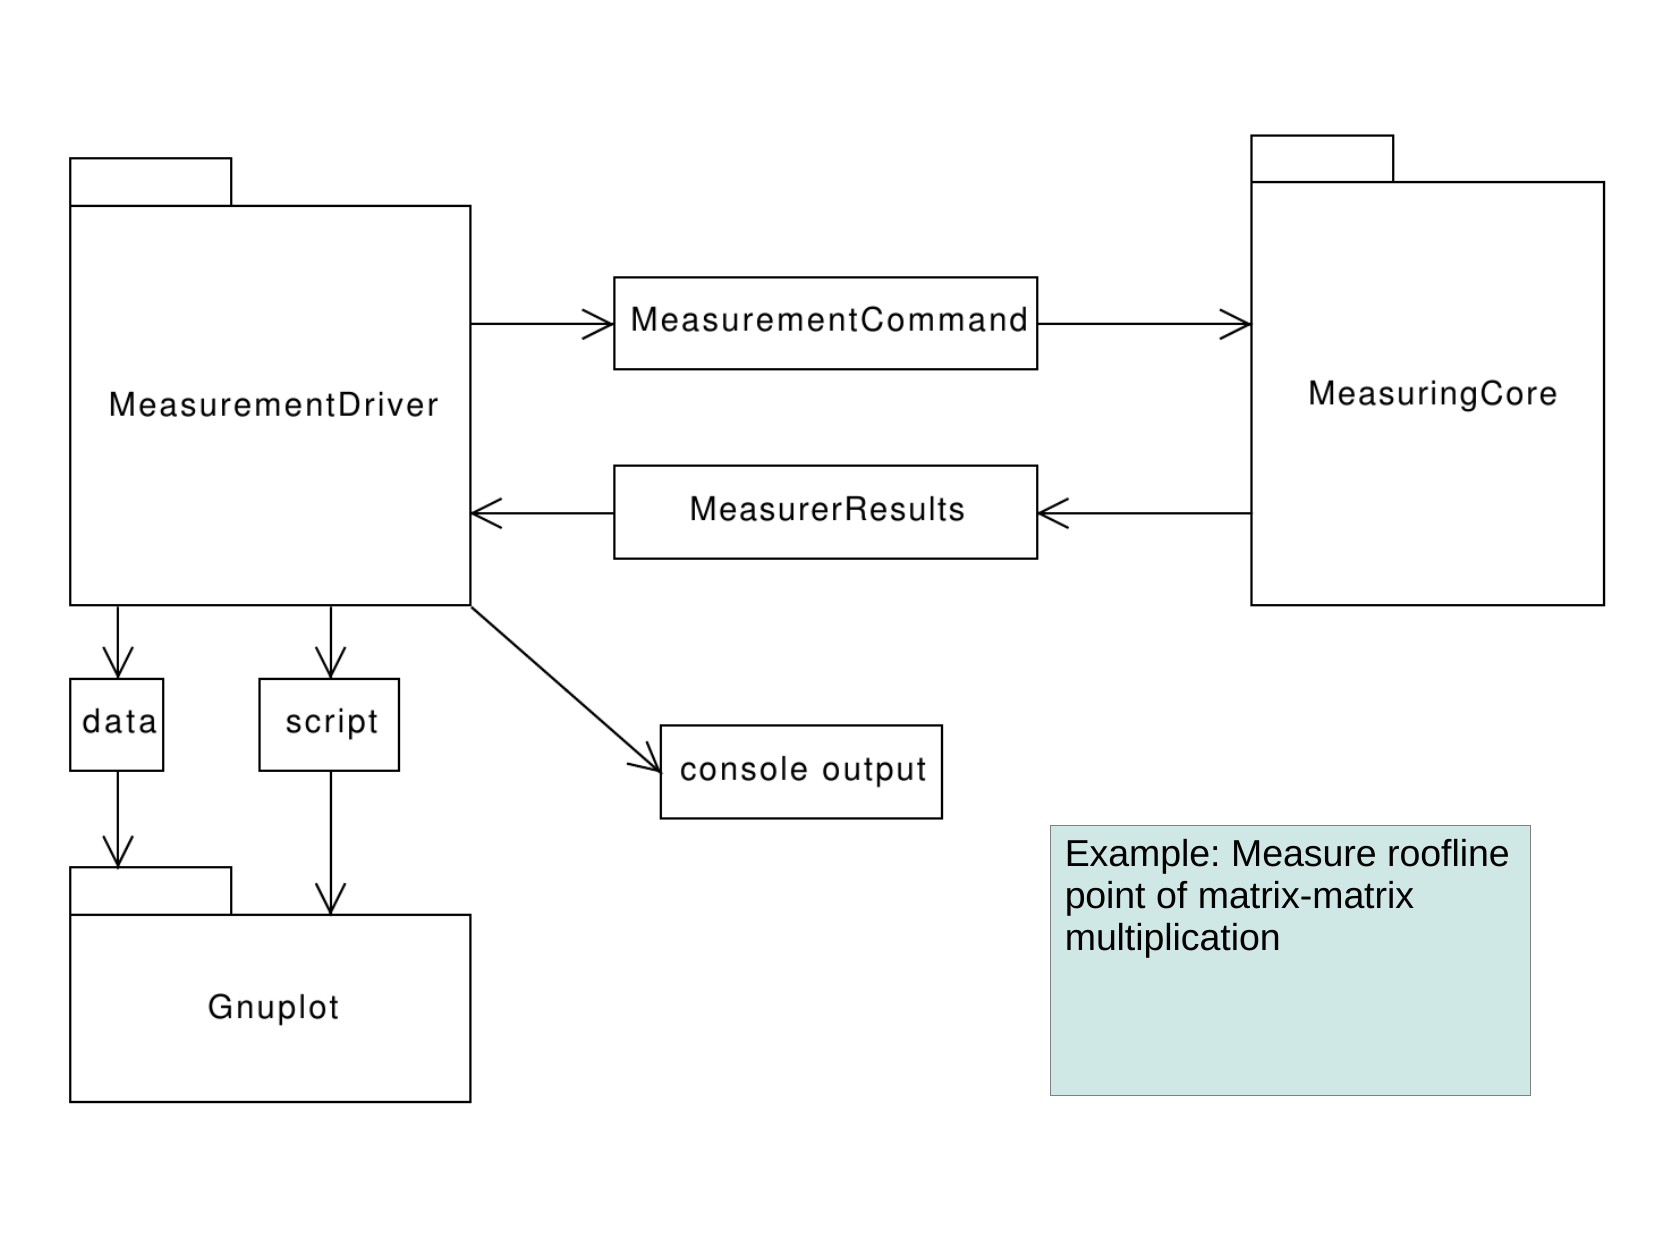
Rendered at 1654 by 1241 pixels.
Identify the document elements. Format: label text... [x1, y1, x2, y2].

text_box Example: Measure roofline point of matrix-matrix multiplication [1050, 825, 1531, 1096]
picture [0, 88, 1654, 1152]
